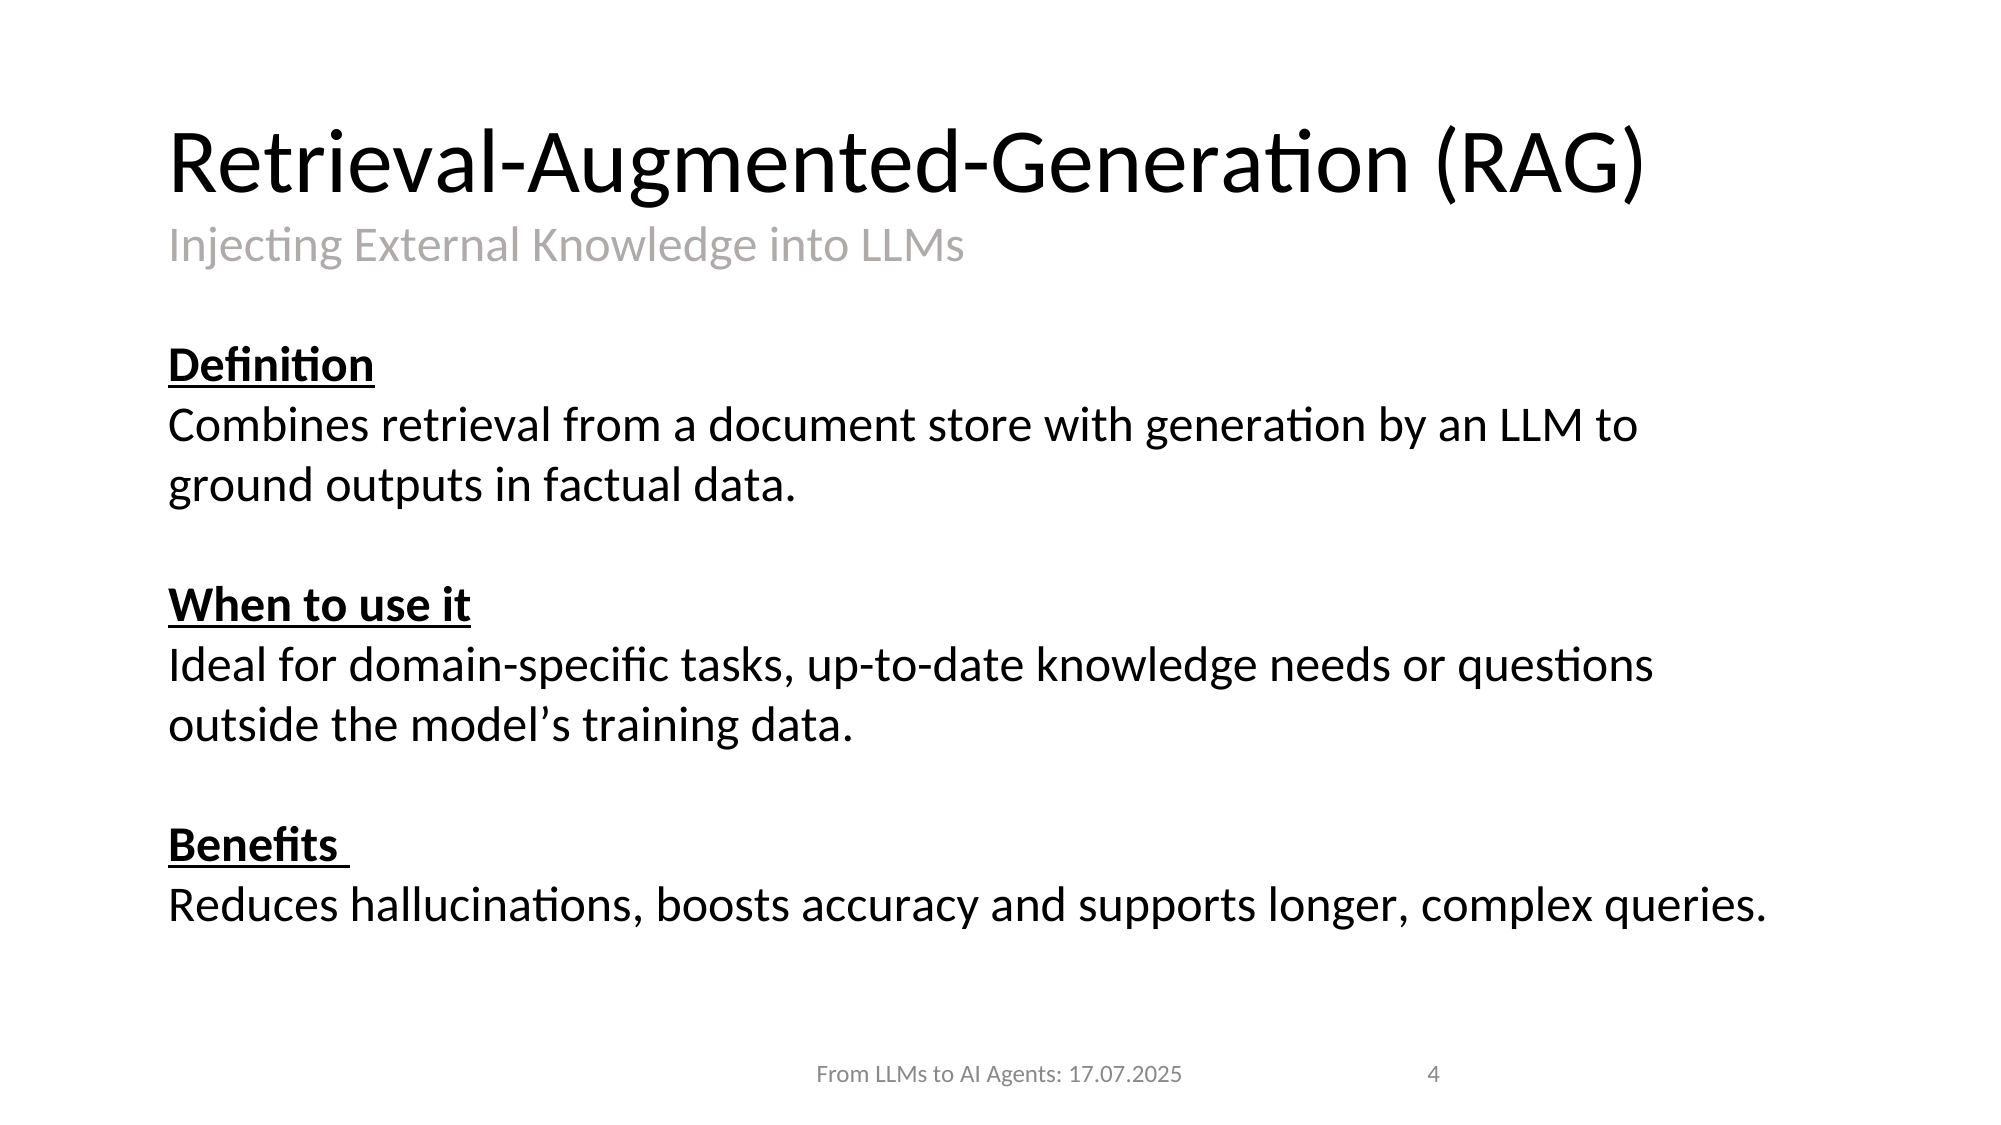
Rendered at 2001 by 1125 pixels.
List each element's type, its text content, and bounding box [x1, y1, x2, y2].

text_box From LLMs to AI Agents: 17.07.2025 [662, 1042, 1338, 1103]
text_box Retrieval-Augmented-Generation (RAG) Injecting External Knowledge into LLMs Definition Combines retrieval from a document store with generation by an LLM to ground outputs in factual data. When to use it Ideal for domain-specific tasks, up-to-date knowledge needs or questions outside the model’s training data. Benefits Reduces hallucinations, boosts accuracy and supports longer, complex queries. [153, 93, 1787, 1059]
text_box [1412, 1042, 1863, 1103]
